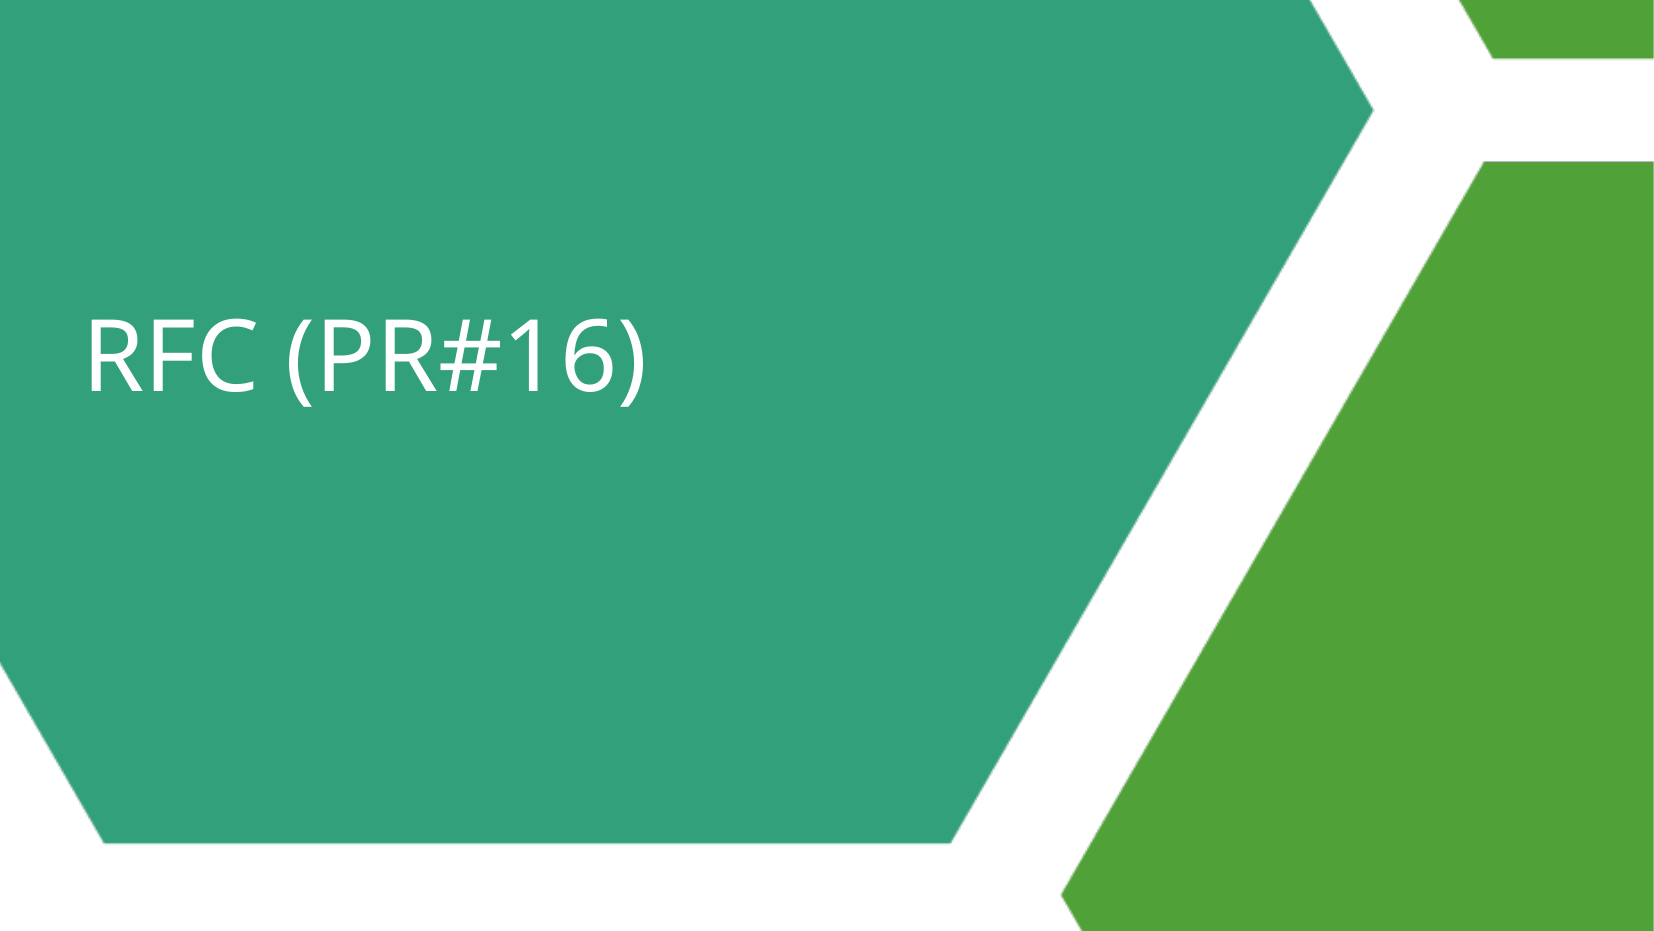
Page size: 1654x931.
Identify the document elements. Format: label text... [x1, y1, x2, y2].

picture [0, 0, 1654, 931]
title RFC (PR#16) [82, 219, 1218, 486]
